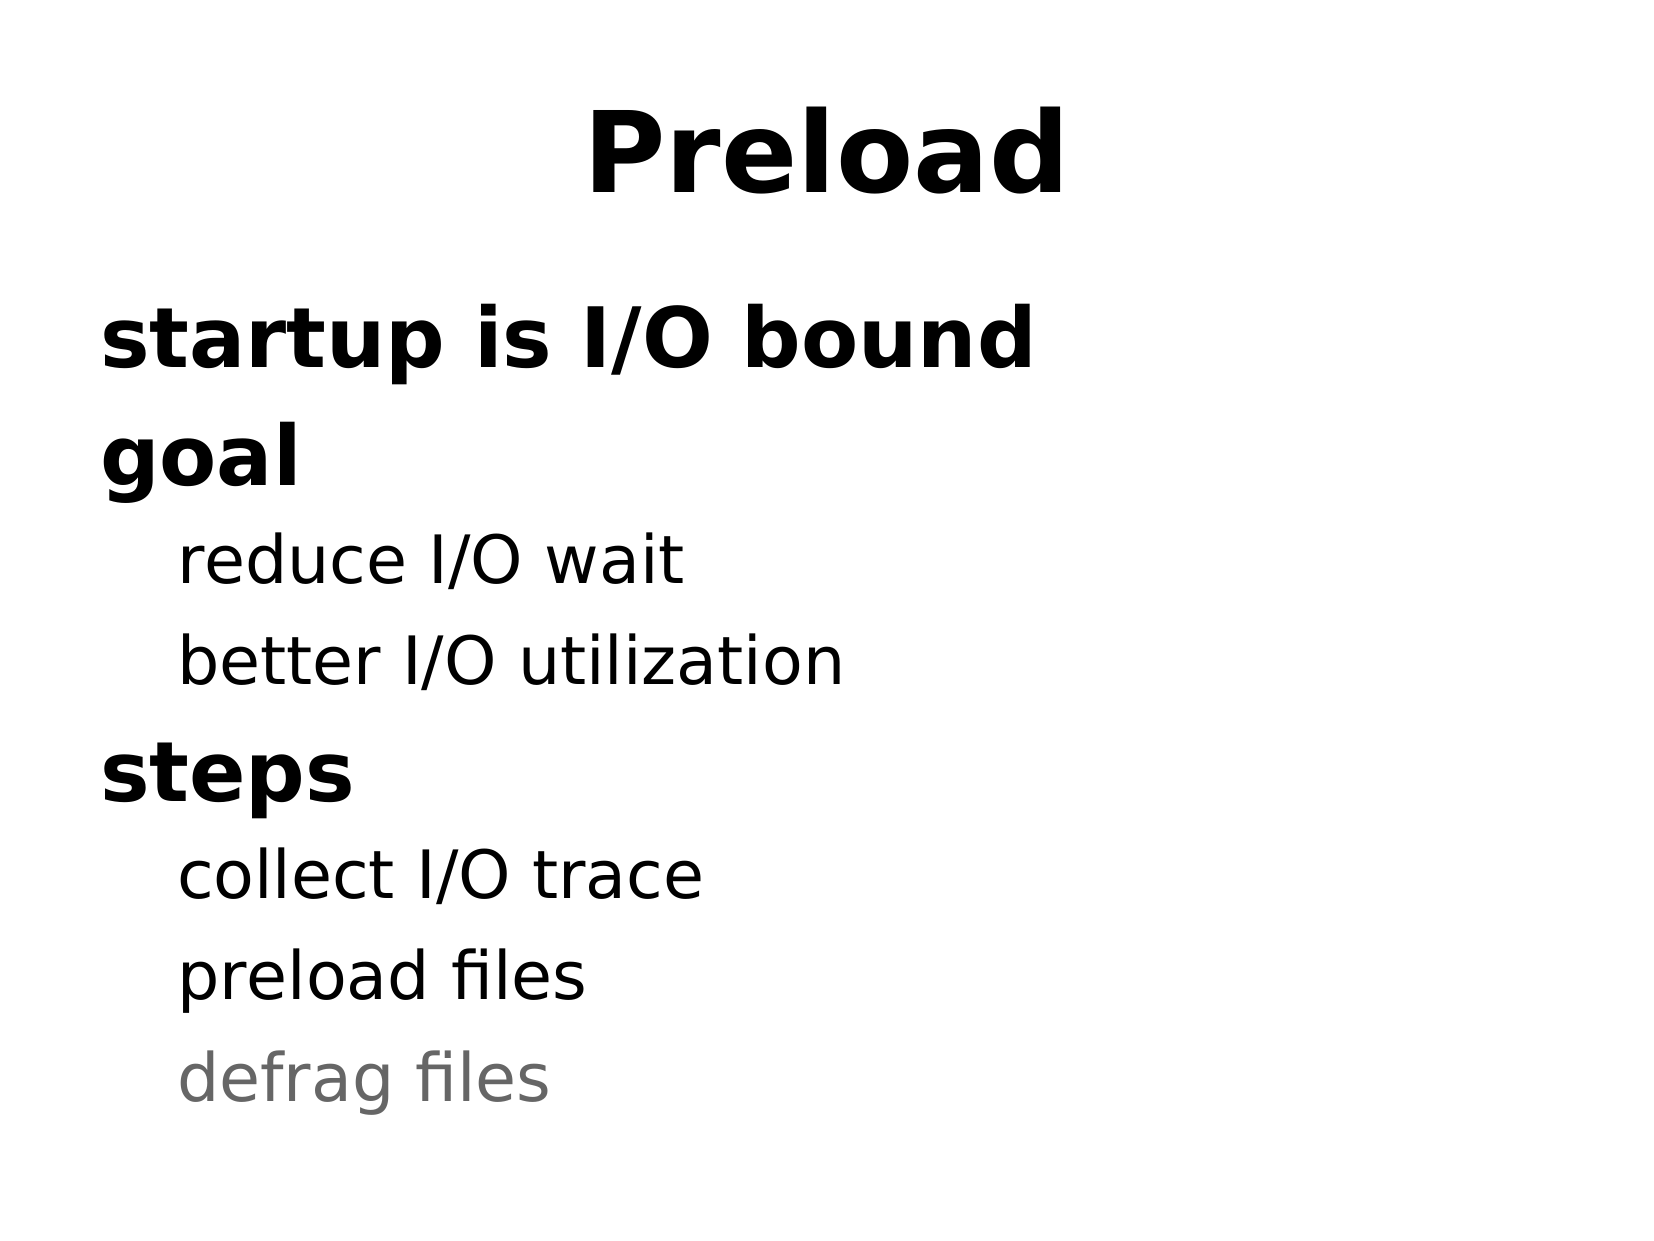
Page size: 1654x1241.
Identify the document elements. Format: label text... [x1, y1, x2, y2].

list startup is I/O bound goal reduce I/O wait better I/O utilization steps collect I/O trace preload files defrag files [82, 290, 1571, 1118]
title Preload [82, 49, 1571, 257]
